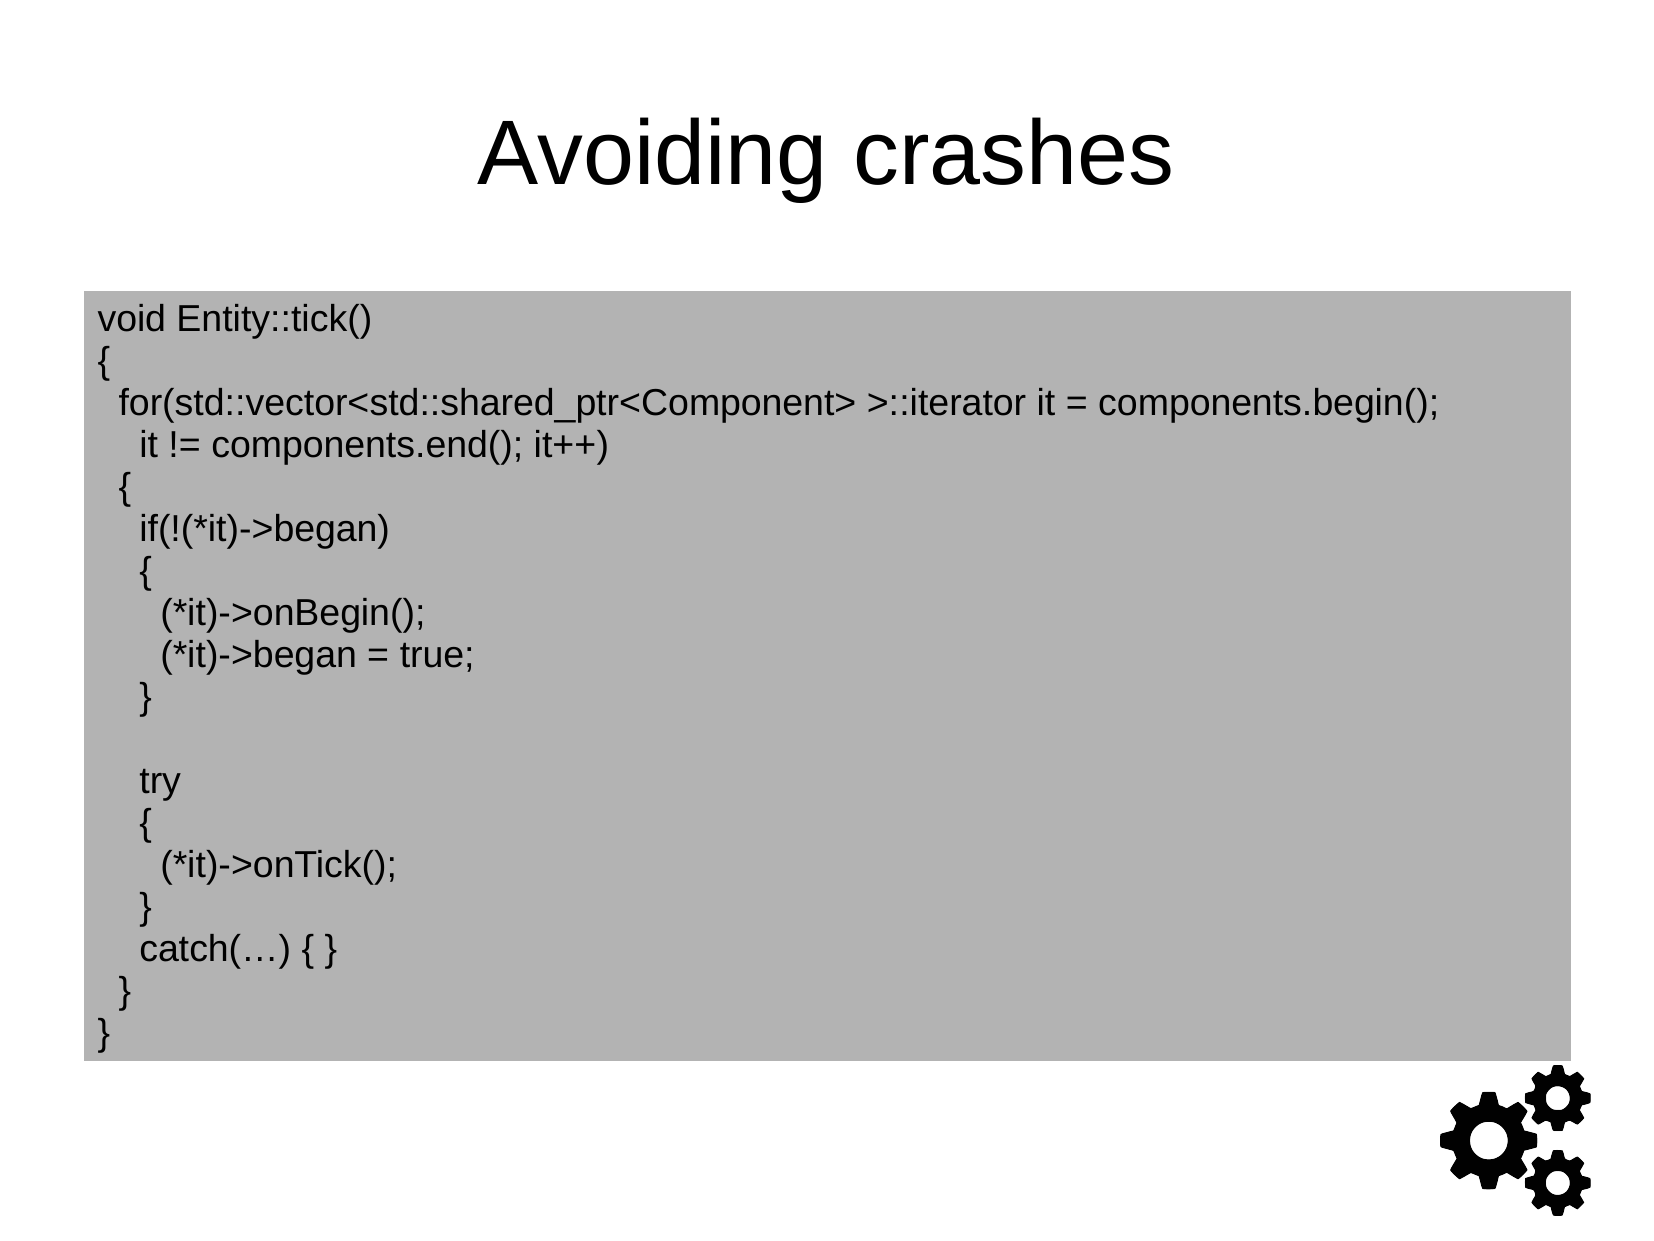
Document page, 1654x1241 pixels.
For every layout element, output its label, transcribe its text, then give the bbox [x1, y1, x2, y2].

picture [1440, 1065, 1591, 1216]
title Avoiding crashes [82, 49, 1571, 257]
table_header void Entity::tick() { for(std::vector<std::shared_ptr<Component> >::iterator it = components.begin(); it != components.end(); it++) { if(!(*it)->began) { (*it)->onBegin(); (*it)->began = true; } try { (*it)->onTick(); } catch(…) { } } } [84, 291, 1571, 1061]
